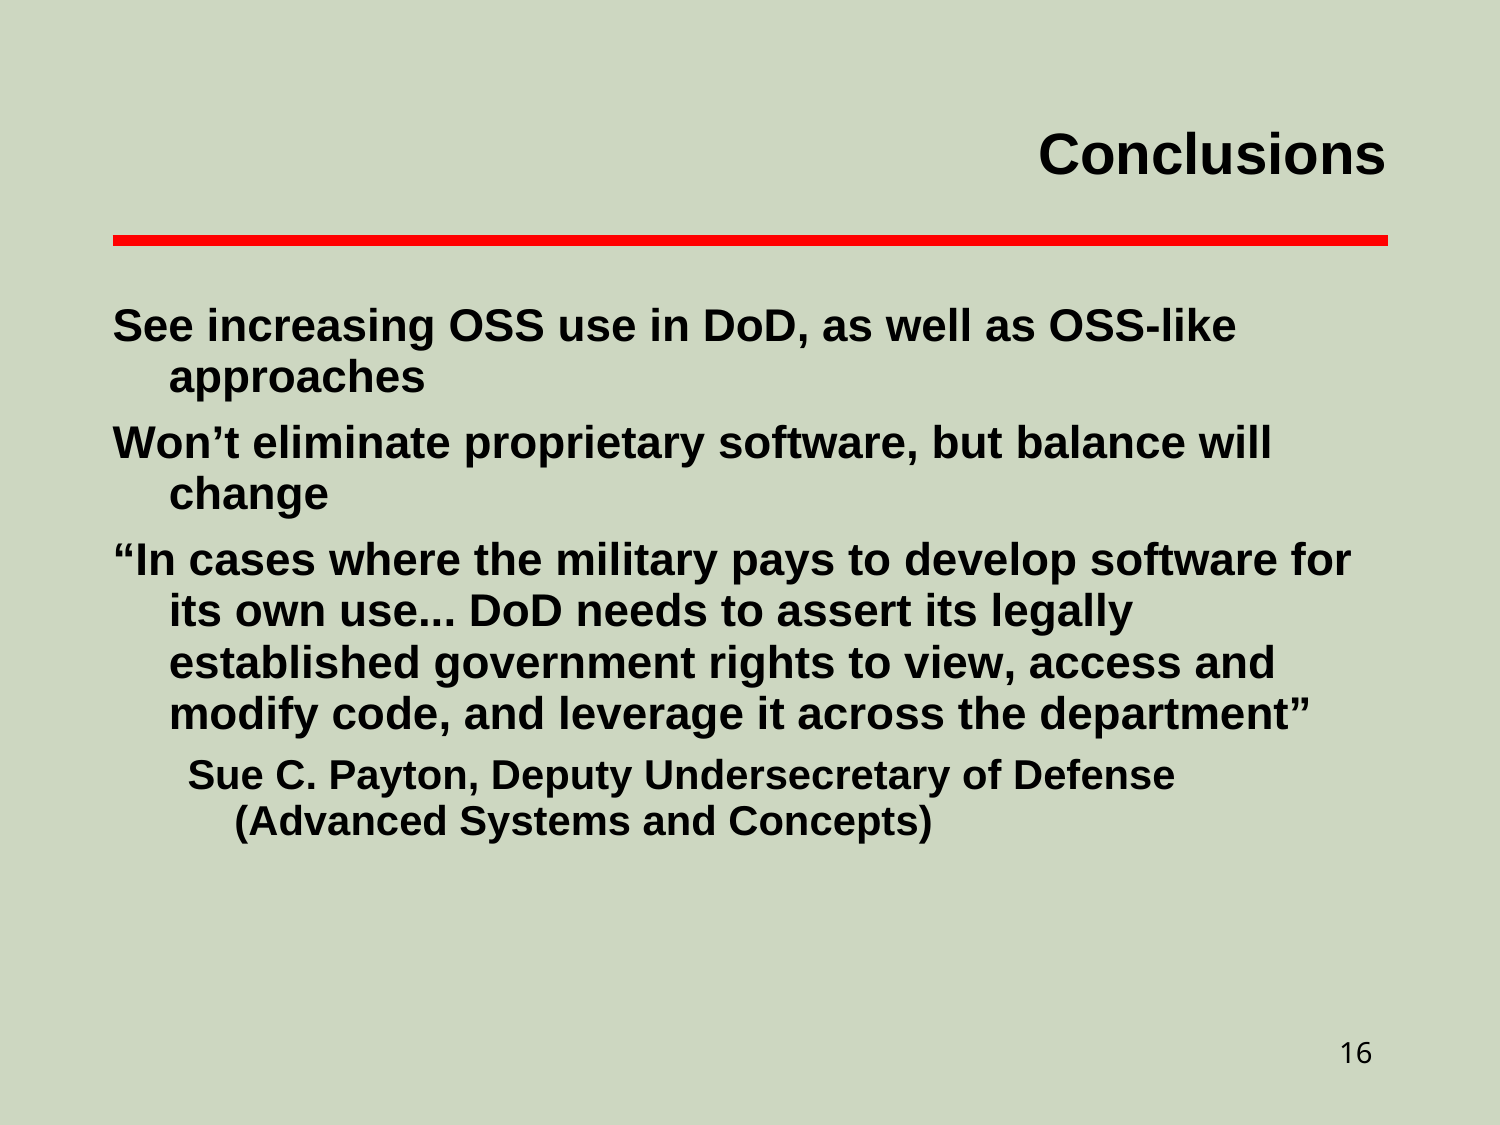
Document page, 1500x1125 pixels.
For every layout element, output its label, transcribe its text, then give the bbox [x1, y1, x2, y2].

title Conclusions [337, 85, 1388, 224]
list See increasing OSS use in DoD, as well as OSS-like approaches Won’t eliminate proprietary software, but balance will change “In cases where the military pays to develop software for its own use... DoD needs to assert its legally established government rights to view, access and modify code, and leverage it across the department” Sue C. Payton, Deputy Undersecretary of Defense (Advanced Systems and Concepts) [112, 299, 1388, 1098]
